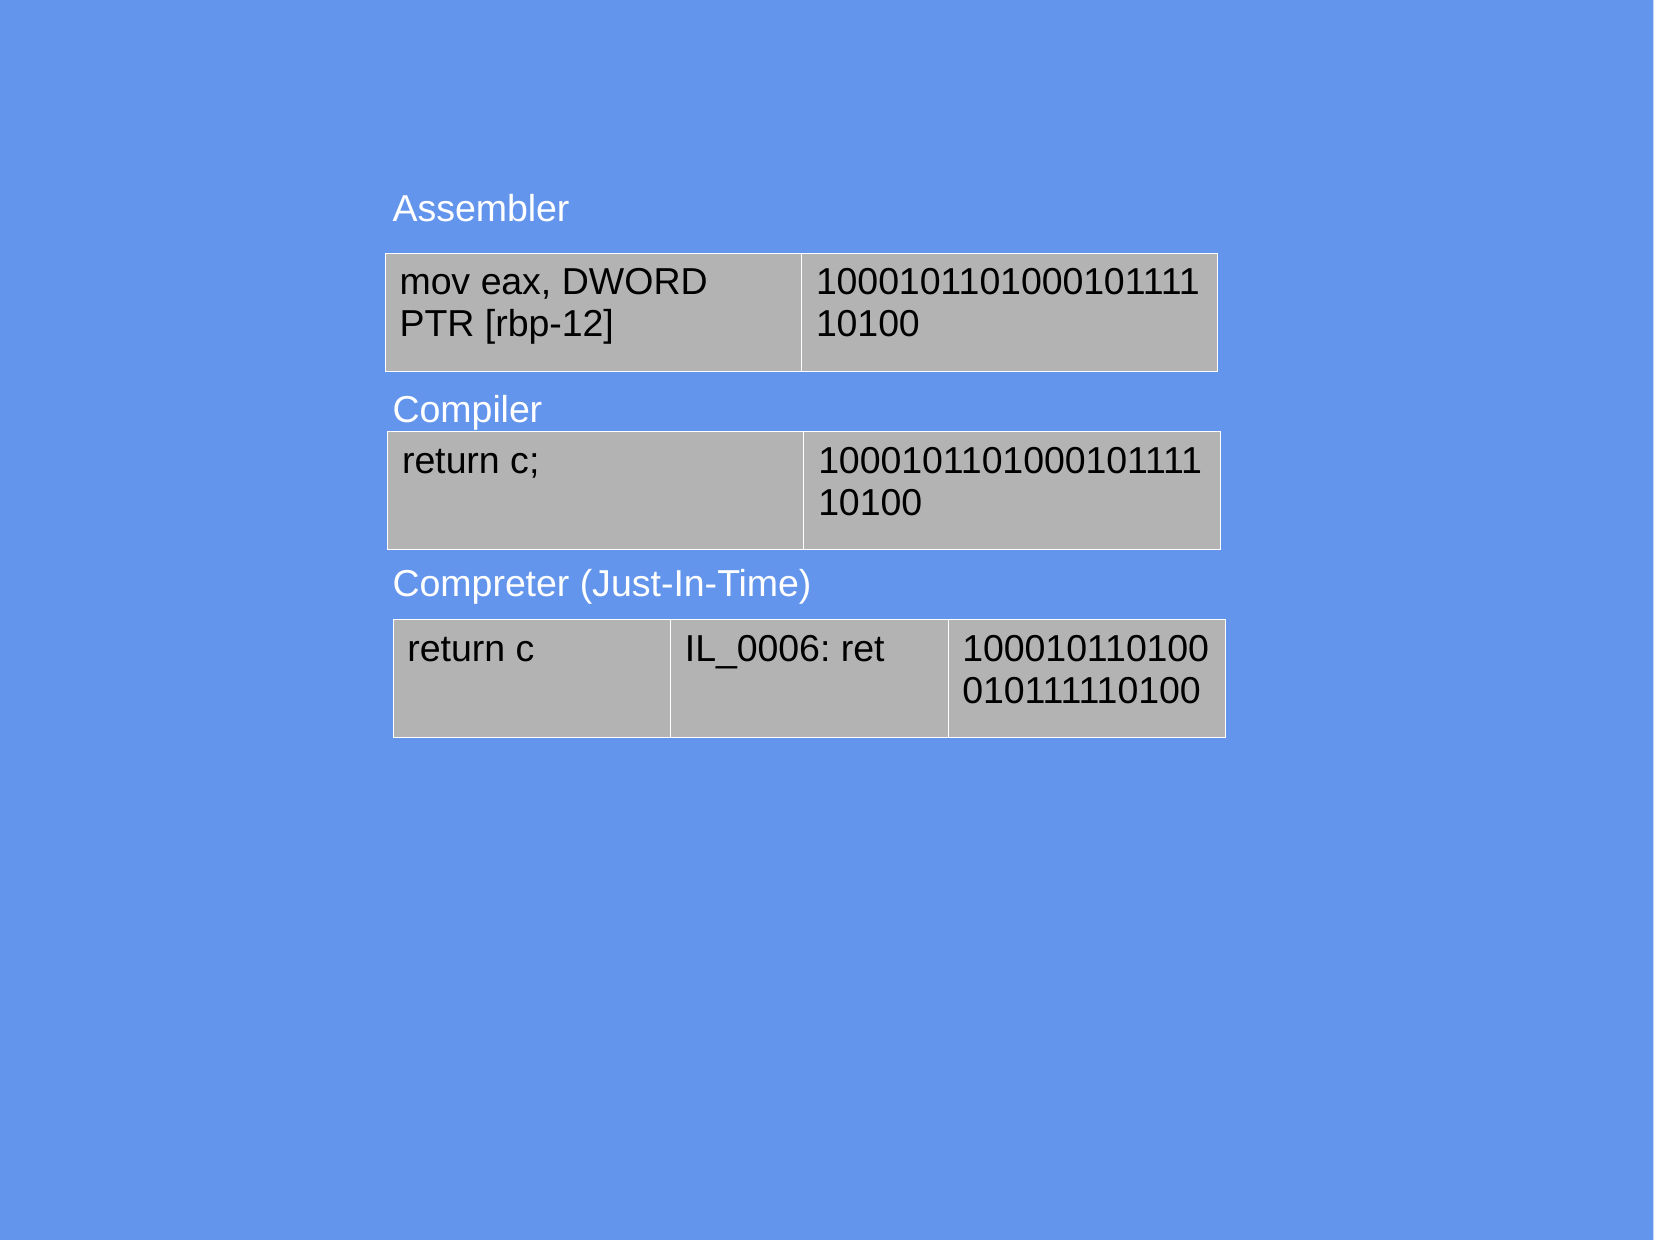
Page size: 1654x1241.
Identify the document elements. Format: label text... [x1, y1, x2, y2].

text_box Assembler [377, 179, 922, 237]
text_box Compiler [377, 380, 626, 438]
table_header mov eax, DWORD PTR [rbp-12] [386, 254, 801, 371]
text_box Compreter (Just-In-Time) [377, 555, 1087, 653]
table_header return c [394, 653, 670, 737]
table_header 100010110100010111110100 [949, 620, 1225, 737]
table_header IL_0006: ret [671, 653, 948, 737]
table_header 100010110100010111110100 [804, 432, 1220, 549]
table_header return c; [388, 432, 803, 549]
table_header 100010110100010111110100 [802, 254, 1217, 371]
